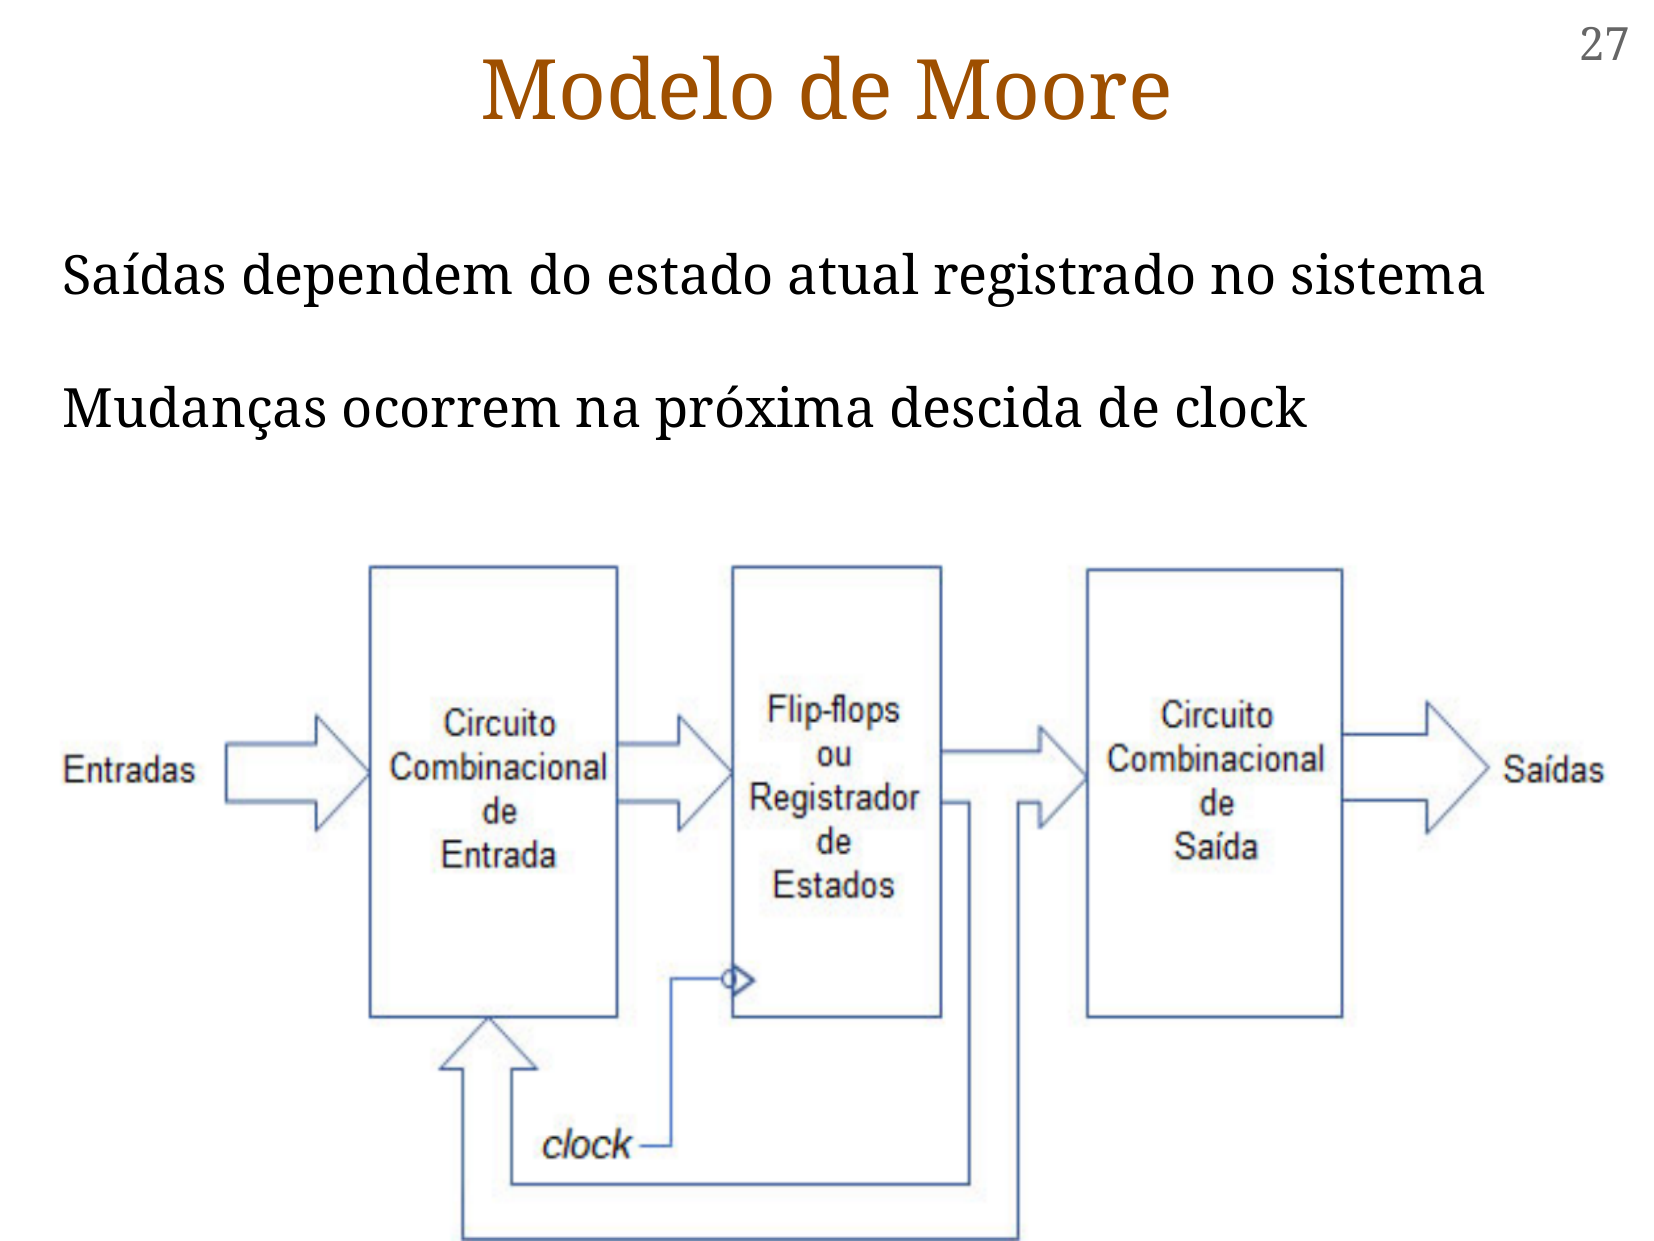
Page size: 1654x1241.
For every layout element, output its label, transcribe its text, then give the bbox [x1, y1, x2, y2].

list Saídas dependem do estado atual registrado no sistema Mudanças ocorrem na próxima descida de clock [59, 236, 1595, 560]
picture [59, 560, 1610, 1241]
title Modelo de Moore [59, 29, 1595, 148]
